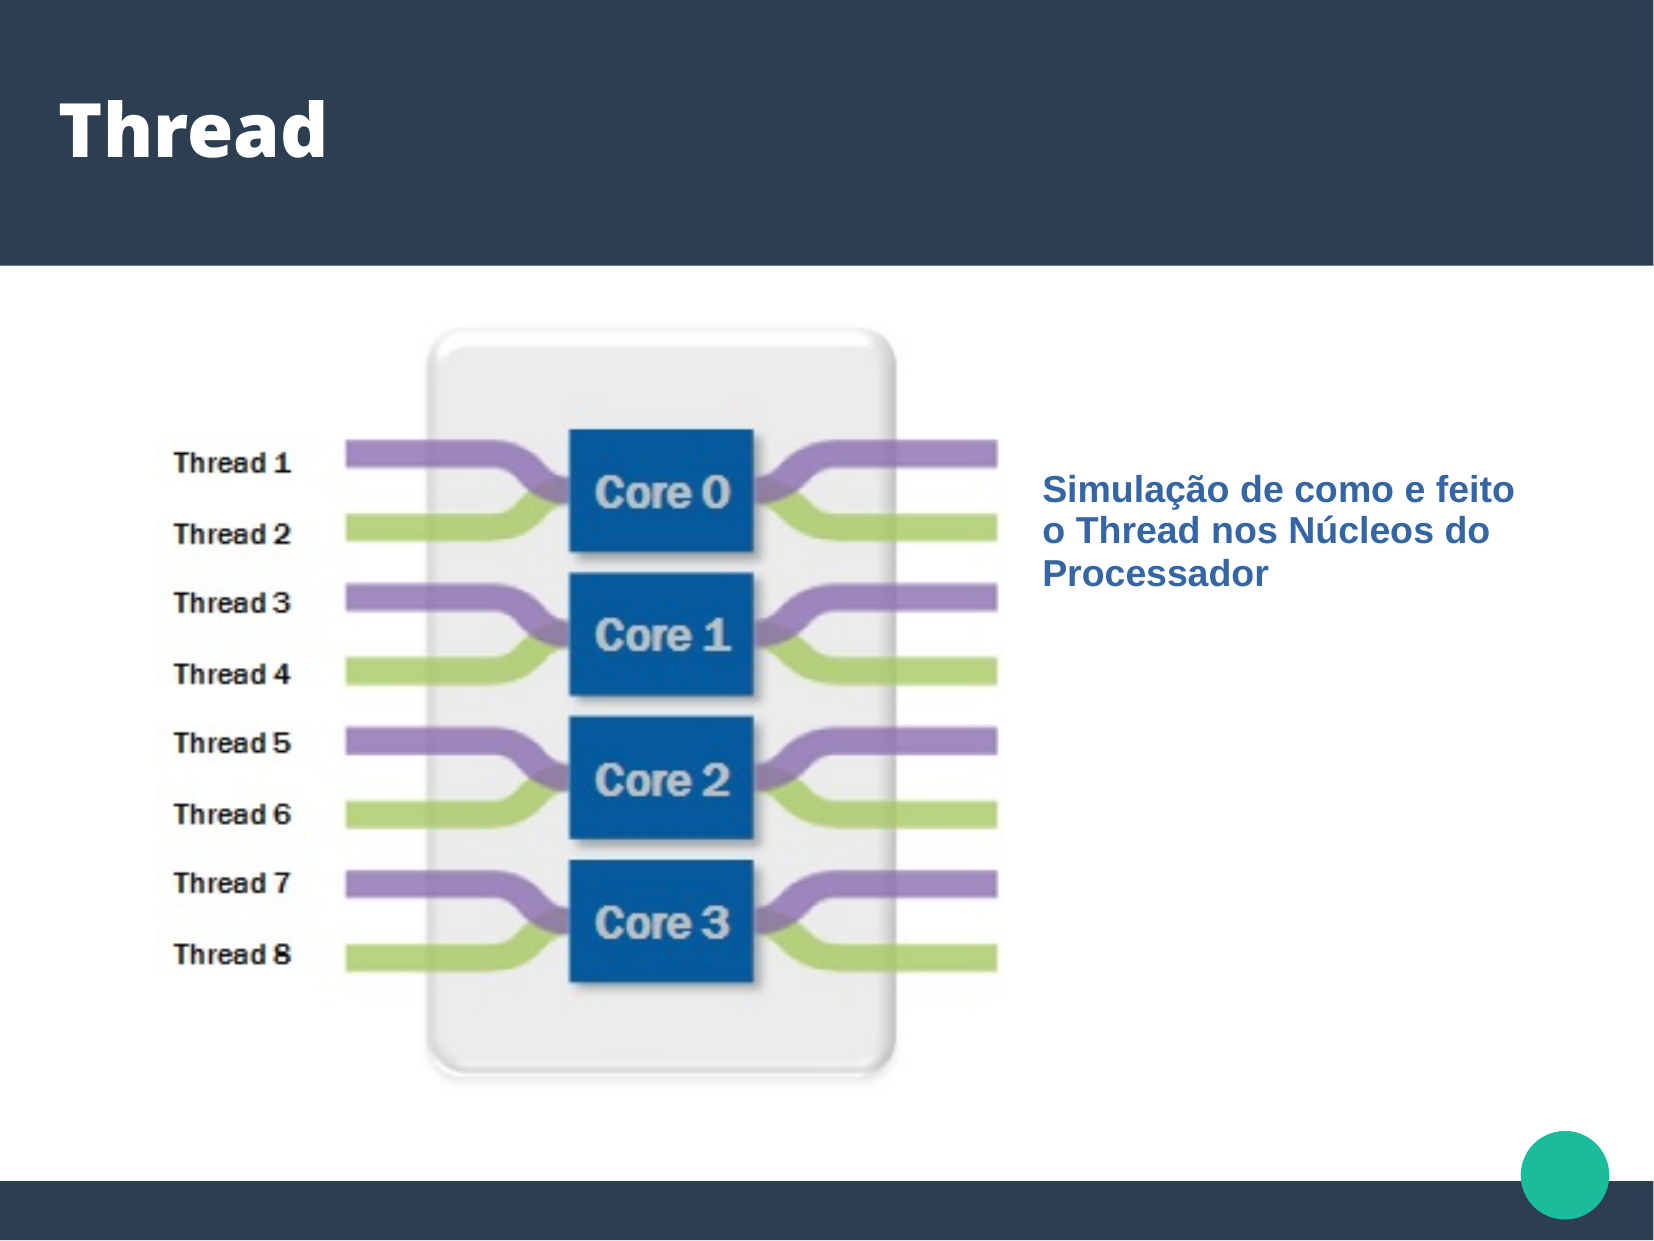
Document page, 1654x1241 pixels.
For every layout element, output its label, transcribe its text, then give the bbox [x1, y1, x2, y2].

picture [116, 318, 1004, 1100]
text_box Simulação de como e feito o Thread nos Núcleos do Processador [1027, 460, 1560, 615]
title Thread [59, 49, 1595, 207]
